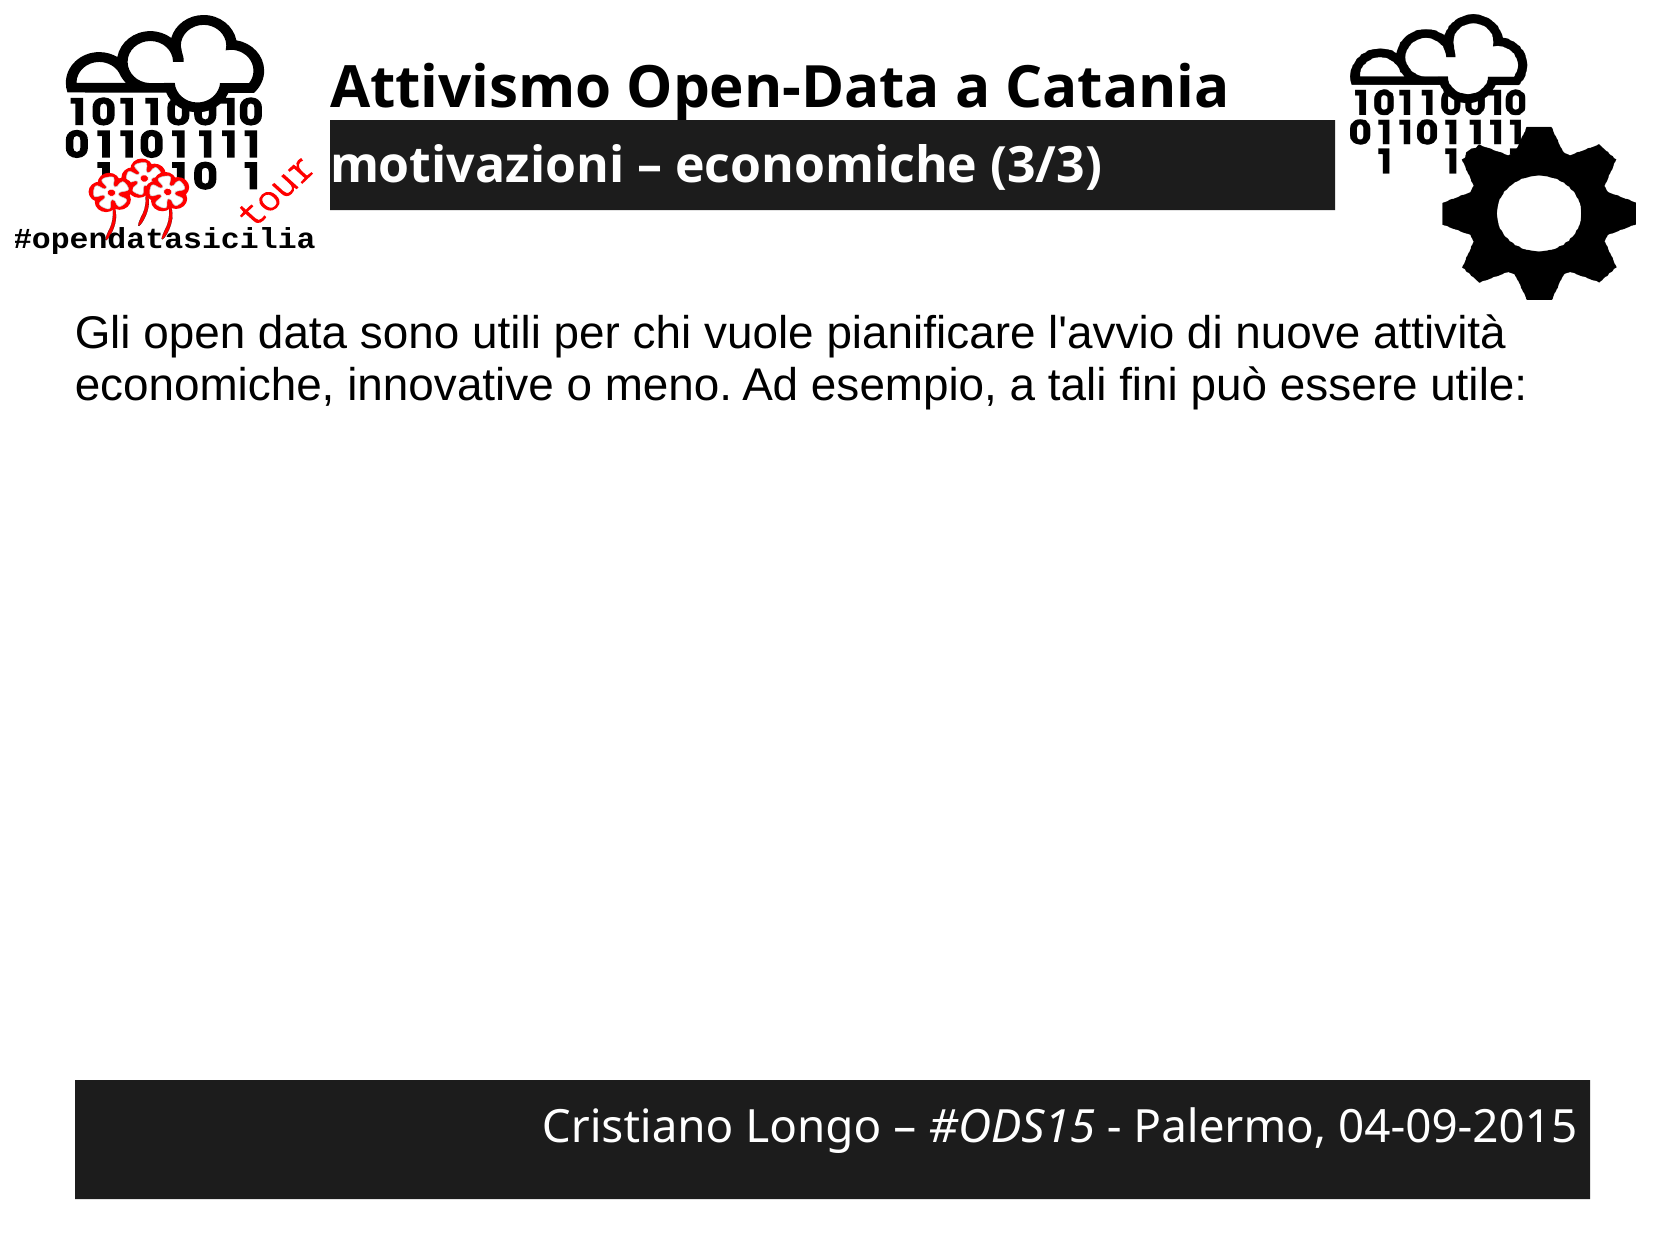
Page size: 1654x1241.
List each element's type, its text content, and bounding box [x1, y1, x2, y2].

text_box Gli open data sono utili per chi vuole pianificare l'avvio di nuove attività economiche, innovative o meno. Ad esempio, a tali fini può essere utile: [60, 300, 1576, 418]
picture [1350, 14, 1636, 301]
picture [15, 15, 316, 256]
list Attivismo Open-Data a Catania [330, 45, 1321, 120]
list motivazioni – economiche (3/3) [330, 120, 1336, 211]
list Cristiano Longo – #ODS15 - Palermo, 04-09-2015 [75, 1080, 1591, 1200]
